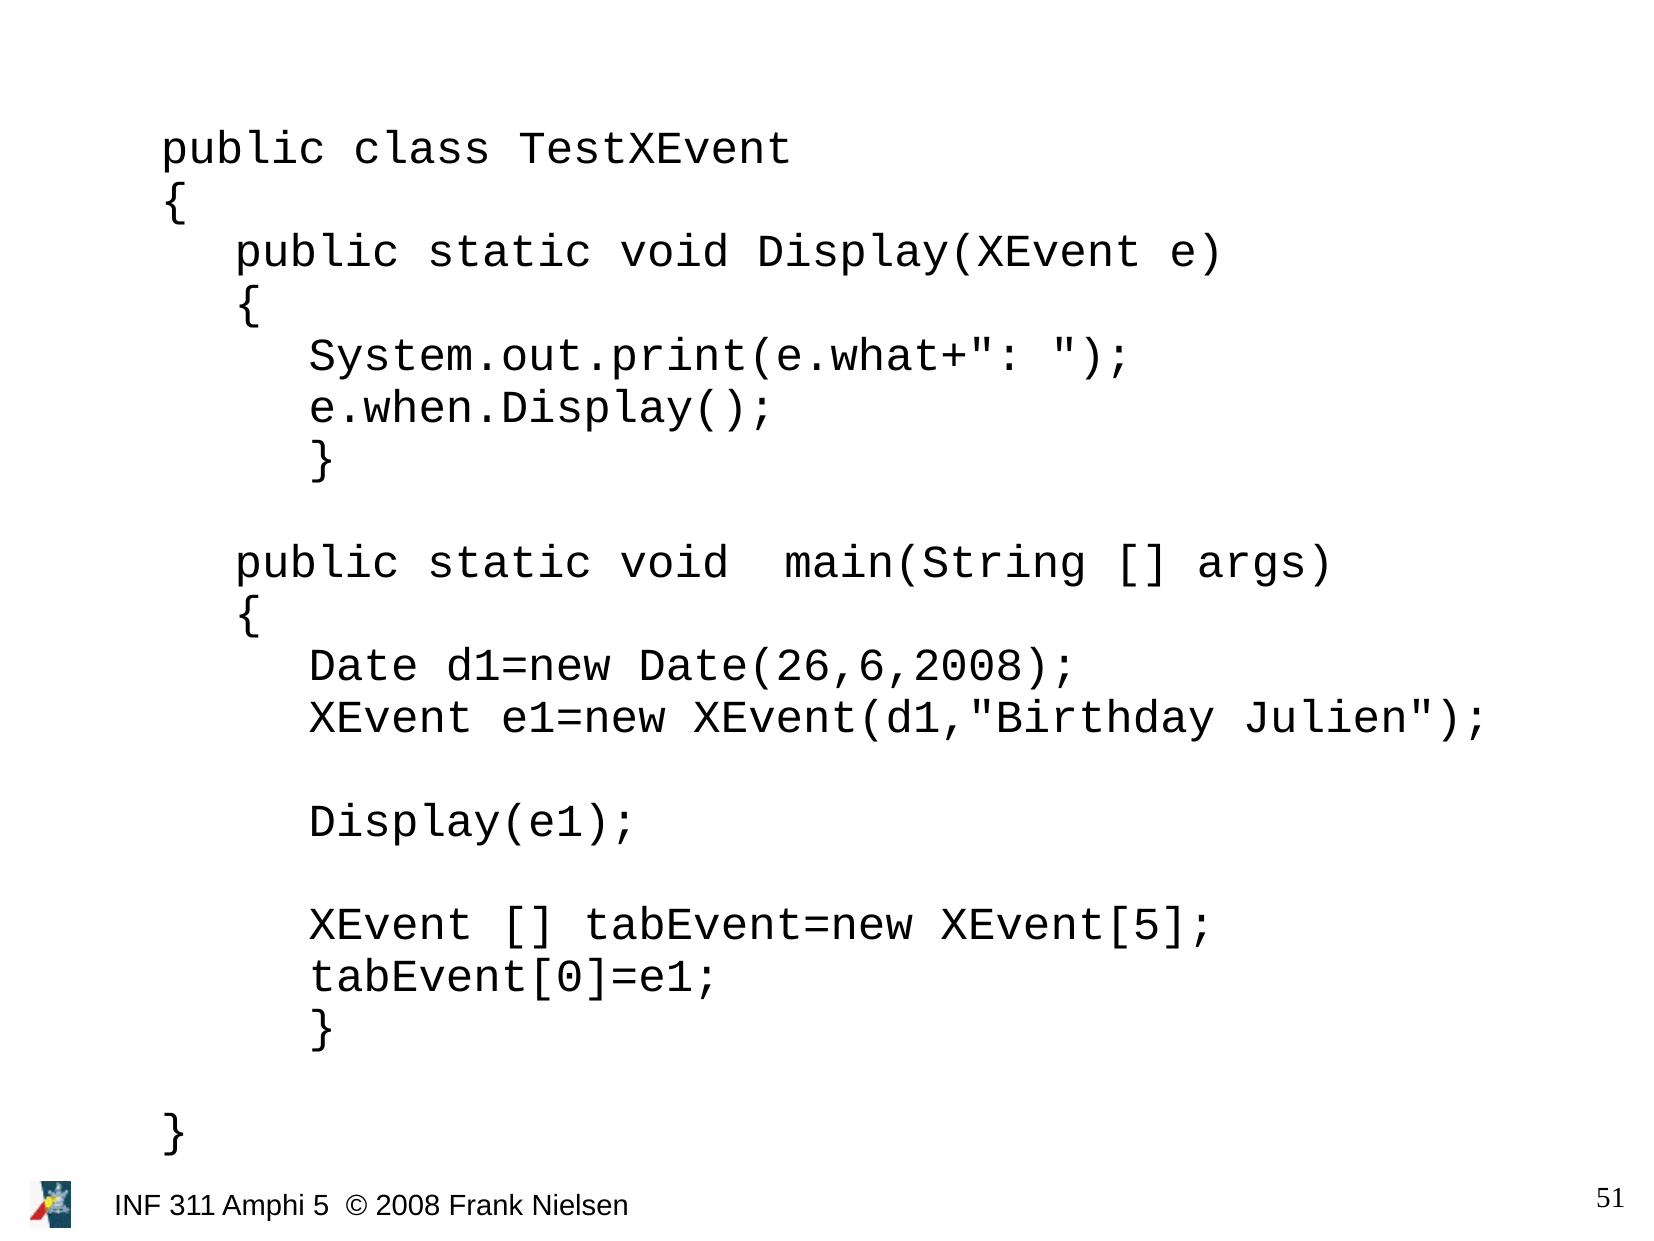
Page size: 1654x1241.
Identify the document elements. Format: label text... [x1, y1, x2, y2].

text_box public class TestXEvent { public static void Display(XEvent e) { System.out.print(e.what+": "); e.when.Display(); } public static void main(String [] args) { Date d1=new Date(26,6,2008); XEvent e1=new XEvent(d1,"Birthday Julien"); Display(e1); XEvent [] tabEvent=new XEvent[5]; tabEvent[0]=e1; } } [146, 118, 1506, 1109]
picture [29, 1181, 71, 1228]
